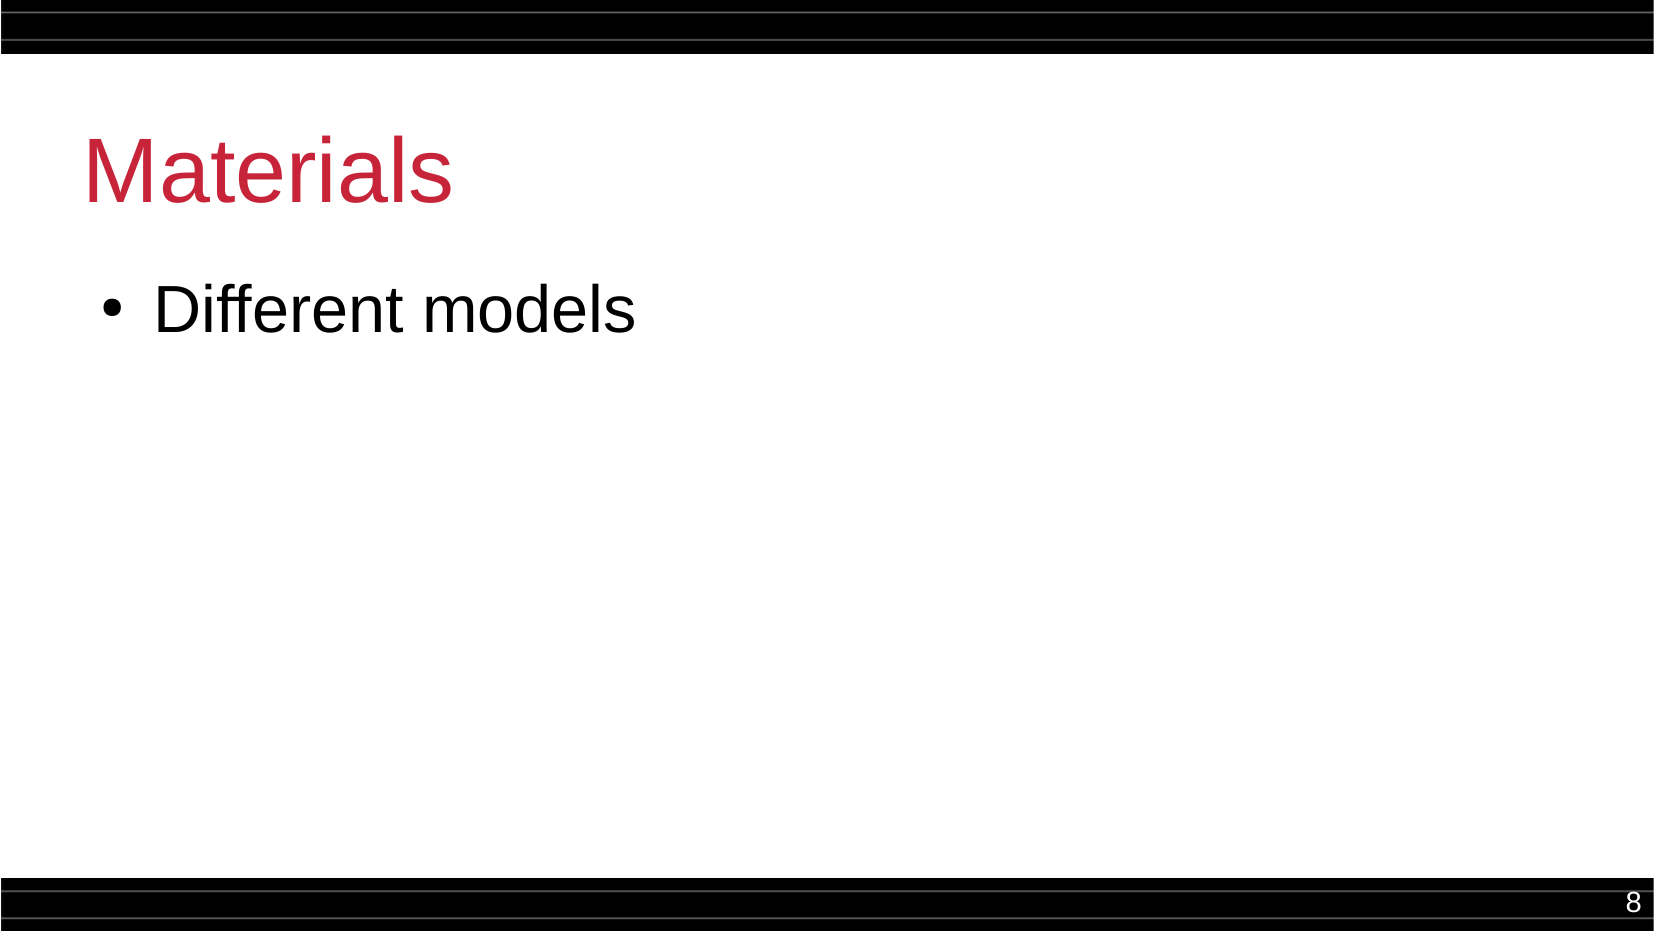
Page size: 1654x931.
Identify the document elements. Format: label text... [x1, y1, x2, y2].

picture [1, 0, 1654, 54]
picture [1, 878, 1654, 931]
list Different models [82, 271, 1571, 758]
title Materials [82, 92, 1571, 249]
